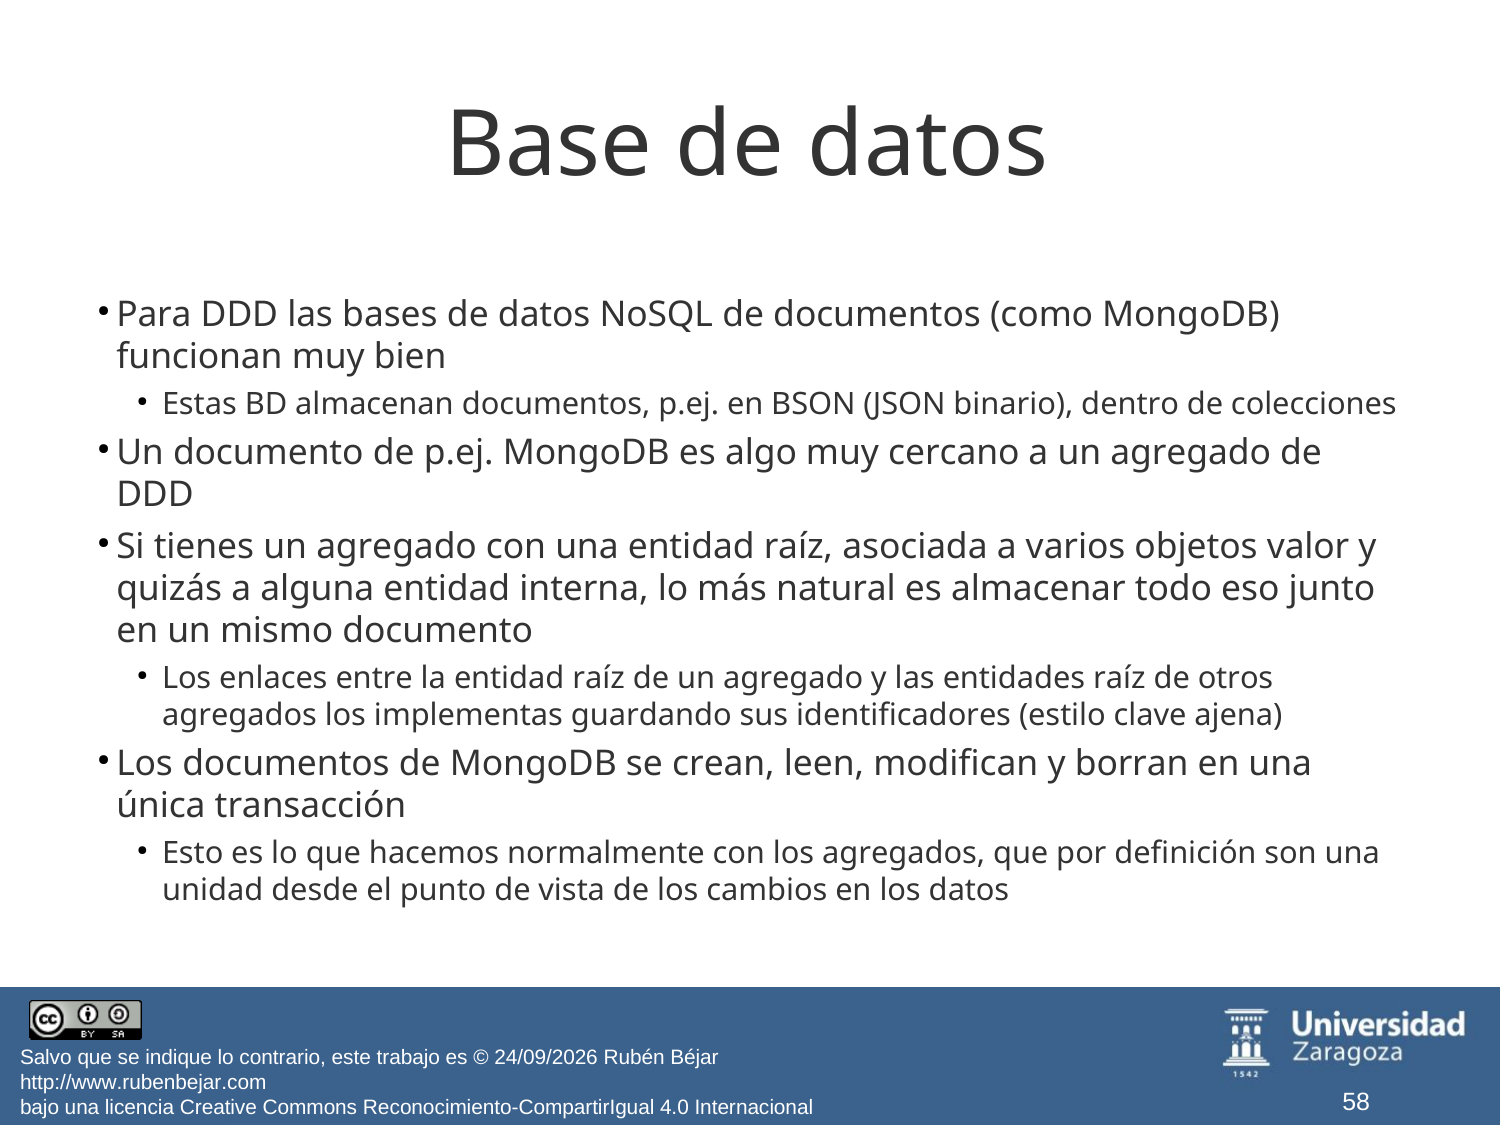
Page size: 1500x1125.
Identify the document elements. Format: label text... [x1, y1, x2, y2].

list Para DDD las bases de datos NoSQL de documentos (como MongoDB) funcionan muy bien Estas BD almacenan documentos, p.ej. en BSON (JSON binario), dentro de colecciones Un documento de p.ej. MongoDB es algo muy cercano a un agregado de DDD Si tienes un agregado con una entidad raíz, asociada a varios objetos valor y quizás a alguna entidad interna, lo más natural es almacenar todo eso junto en un mismo documento Los enlaces entre la entidad raíz de un agregado y las entidades raíz de otros agregados los implementas guardando sus identificadores (estilo clave ajena) Los documentos de MongoDB se crean, leen, modifican y borran en una única transacción Esto es lo que hacemos normalmente con los agregados, que por definición son una unidad desde el punto de vista de los cambios en los datos [82, 283, 1418, 957]
picture [0, 987, 1500, 1125]
title Base de datos [74, 21, 1420, 257]
